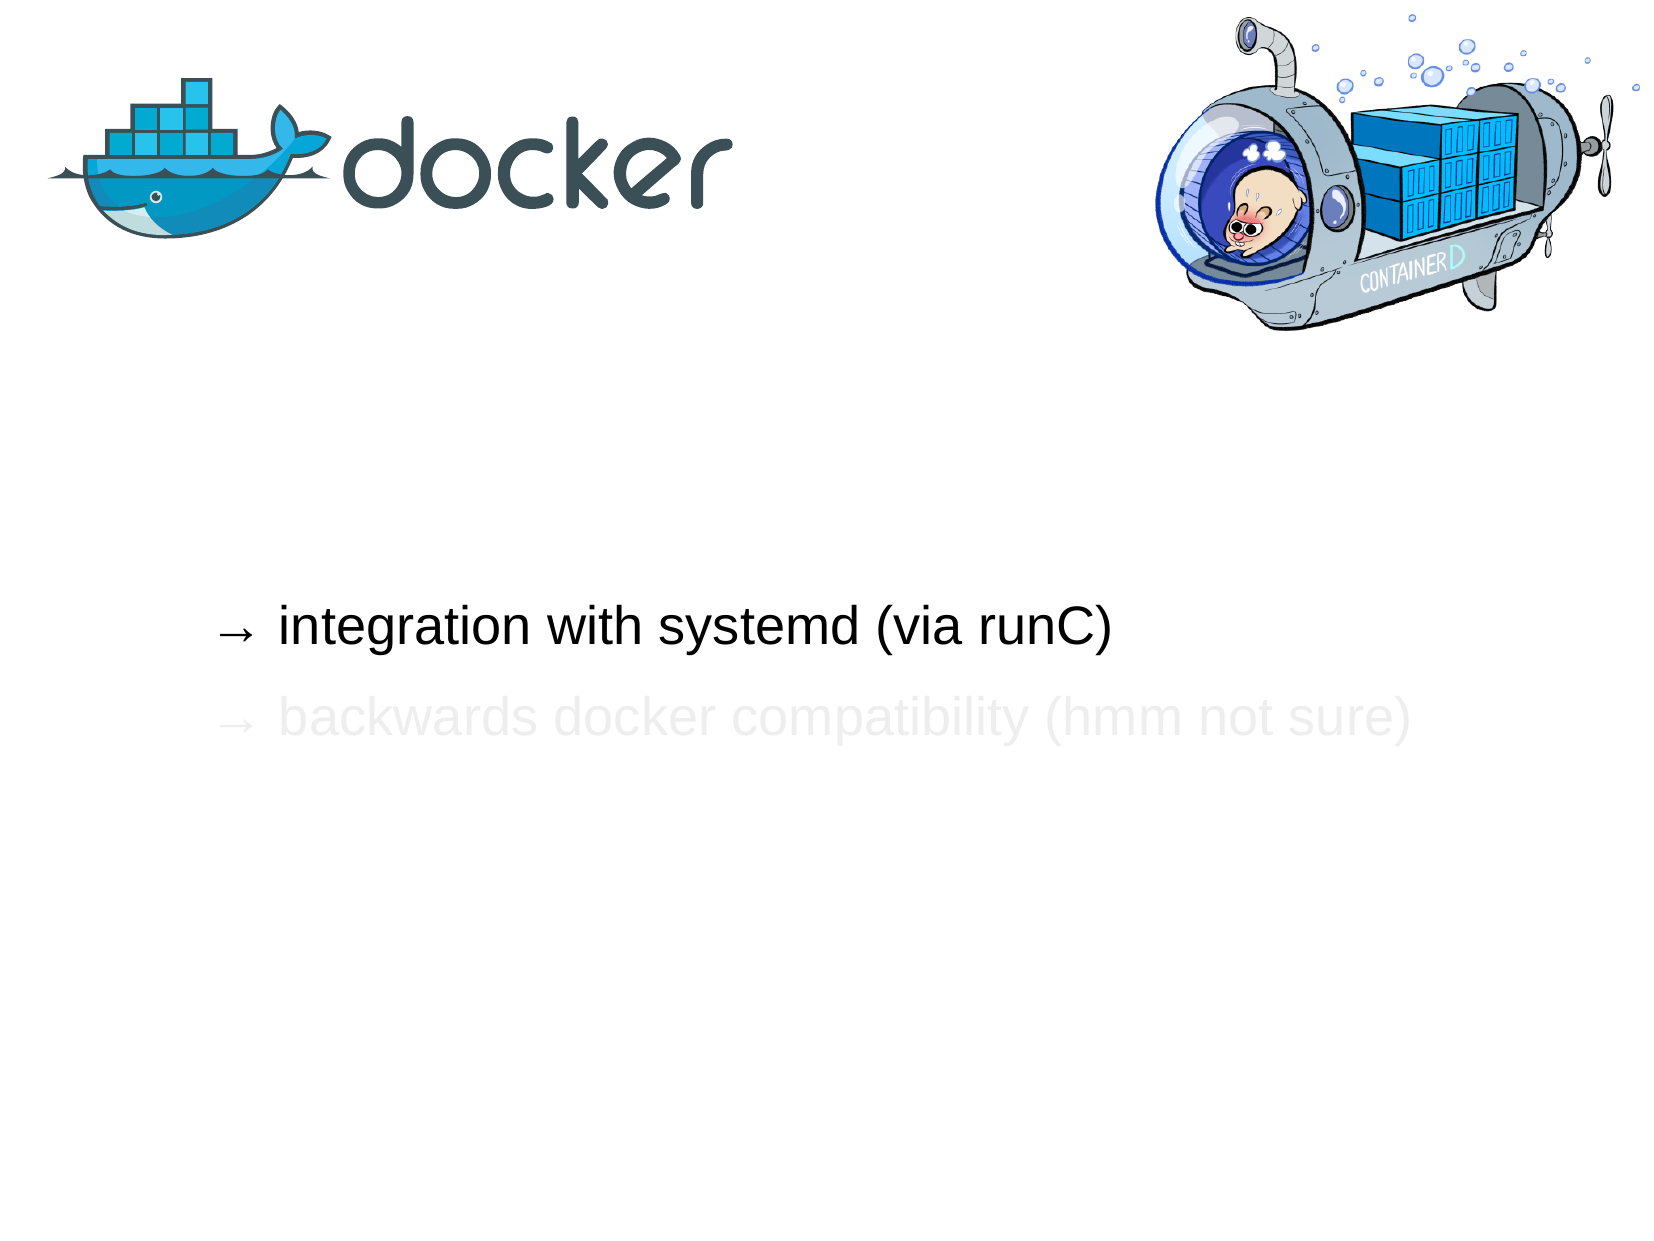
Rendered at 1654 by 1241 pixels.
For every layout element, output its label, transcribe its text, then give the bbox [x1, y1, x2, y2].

picture [45, 75, 736, 244]
picture [1155, 14, 1640, 331]
text_box → integration with systemd (via runC) → backwards docker compatibility (hmm not sure) [195, 557, 1429, 724]
